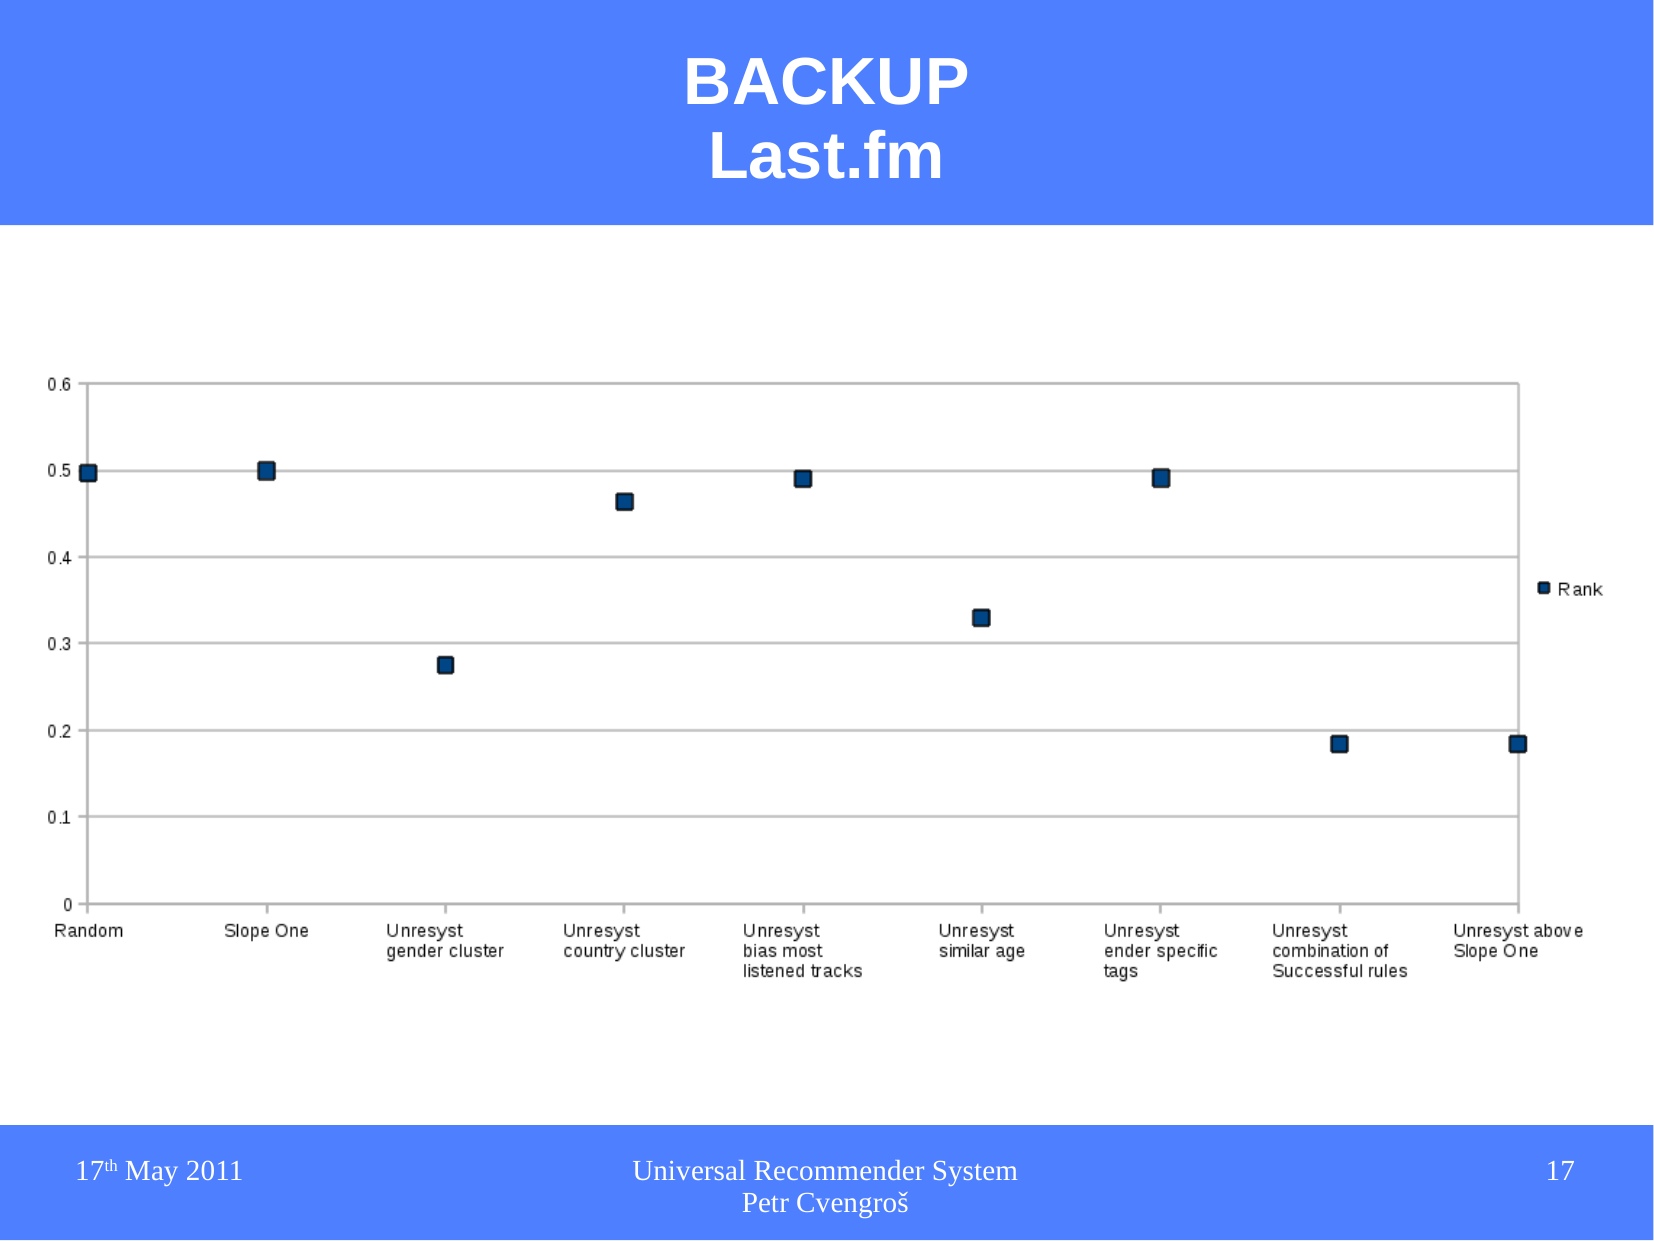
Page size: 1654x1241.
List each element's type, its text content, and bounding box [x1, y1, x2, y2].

title BACKUP Last.fm [82, 32, 1571, 205]
picture [34, 365, 1613, 993]
